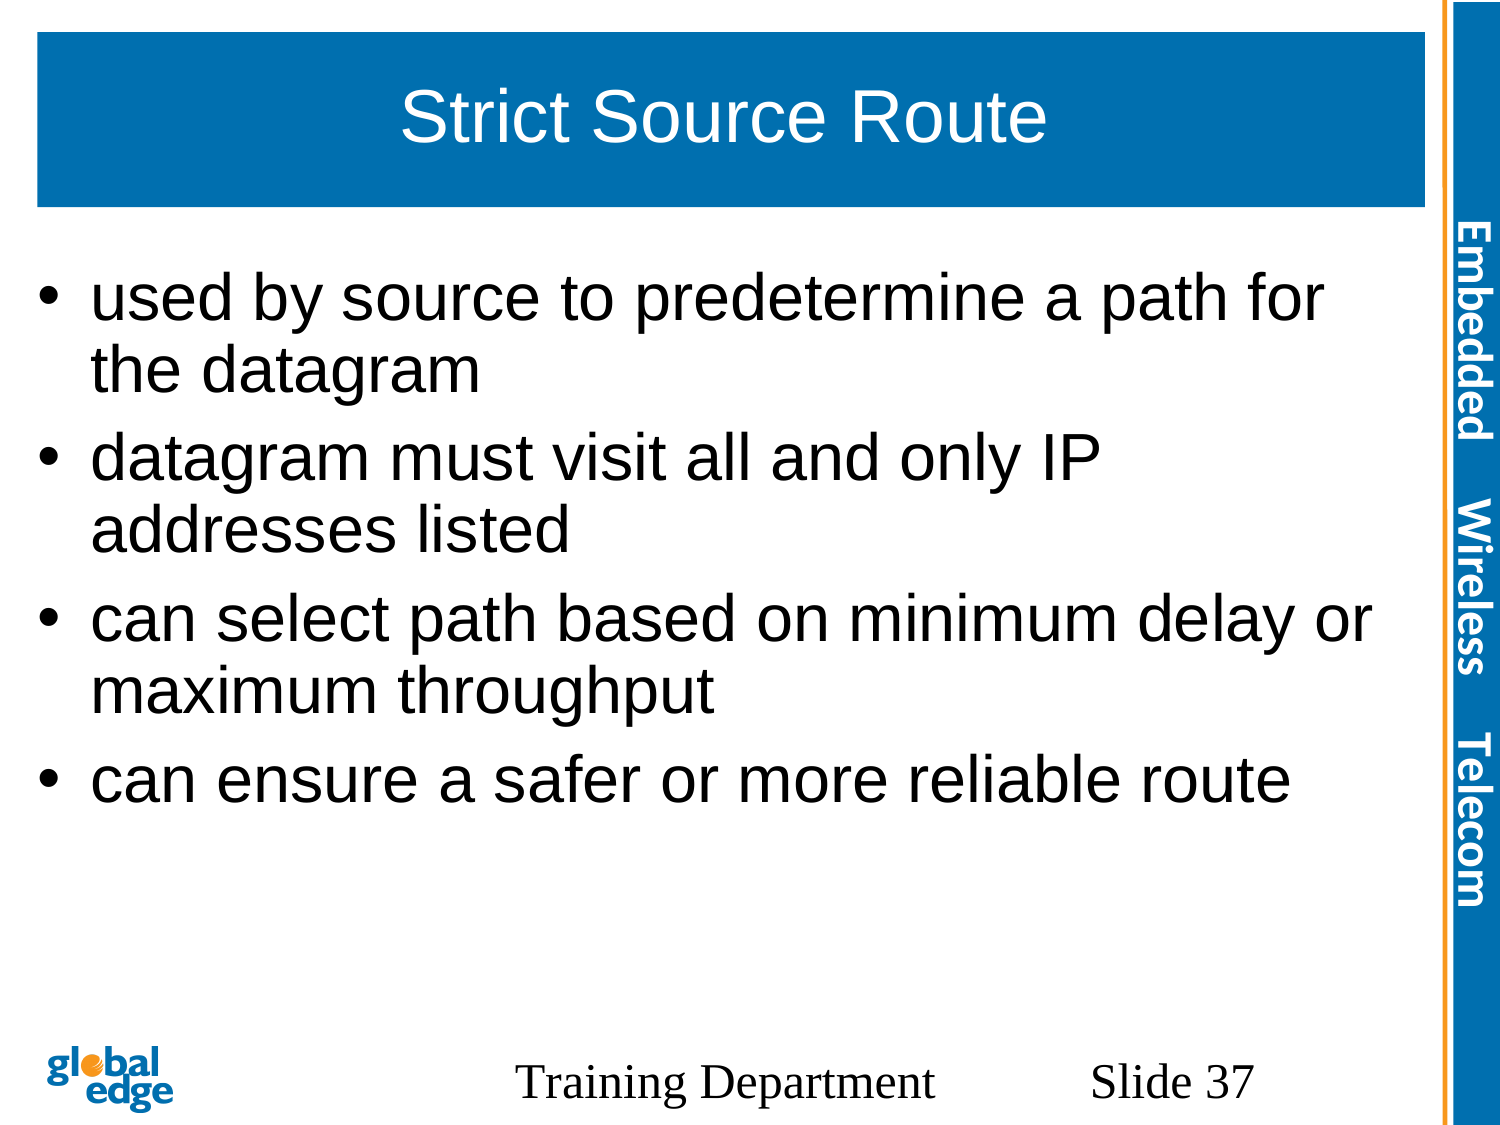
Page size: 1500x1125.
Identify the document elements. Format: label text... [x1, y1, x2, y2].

picture [34, 1034, 185, 1125]
title Strict Source Route [88, 64, 1361, 162]
list used by source to predetermine a path for the datagram datagram must visit all and only IP addresses listed can select path based on minimum delay or maximum throughput can ensure a safer or more reliable route [37, 262, 1414, 1082]
